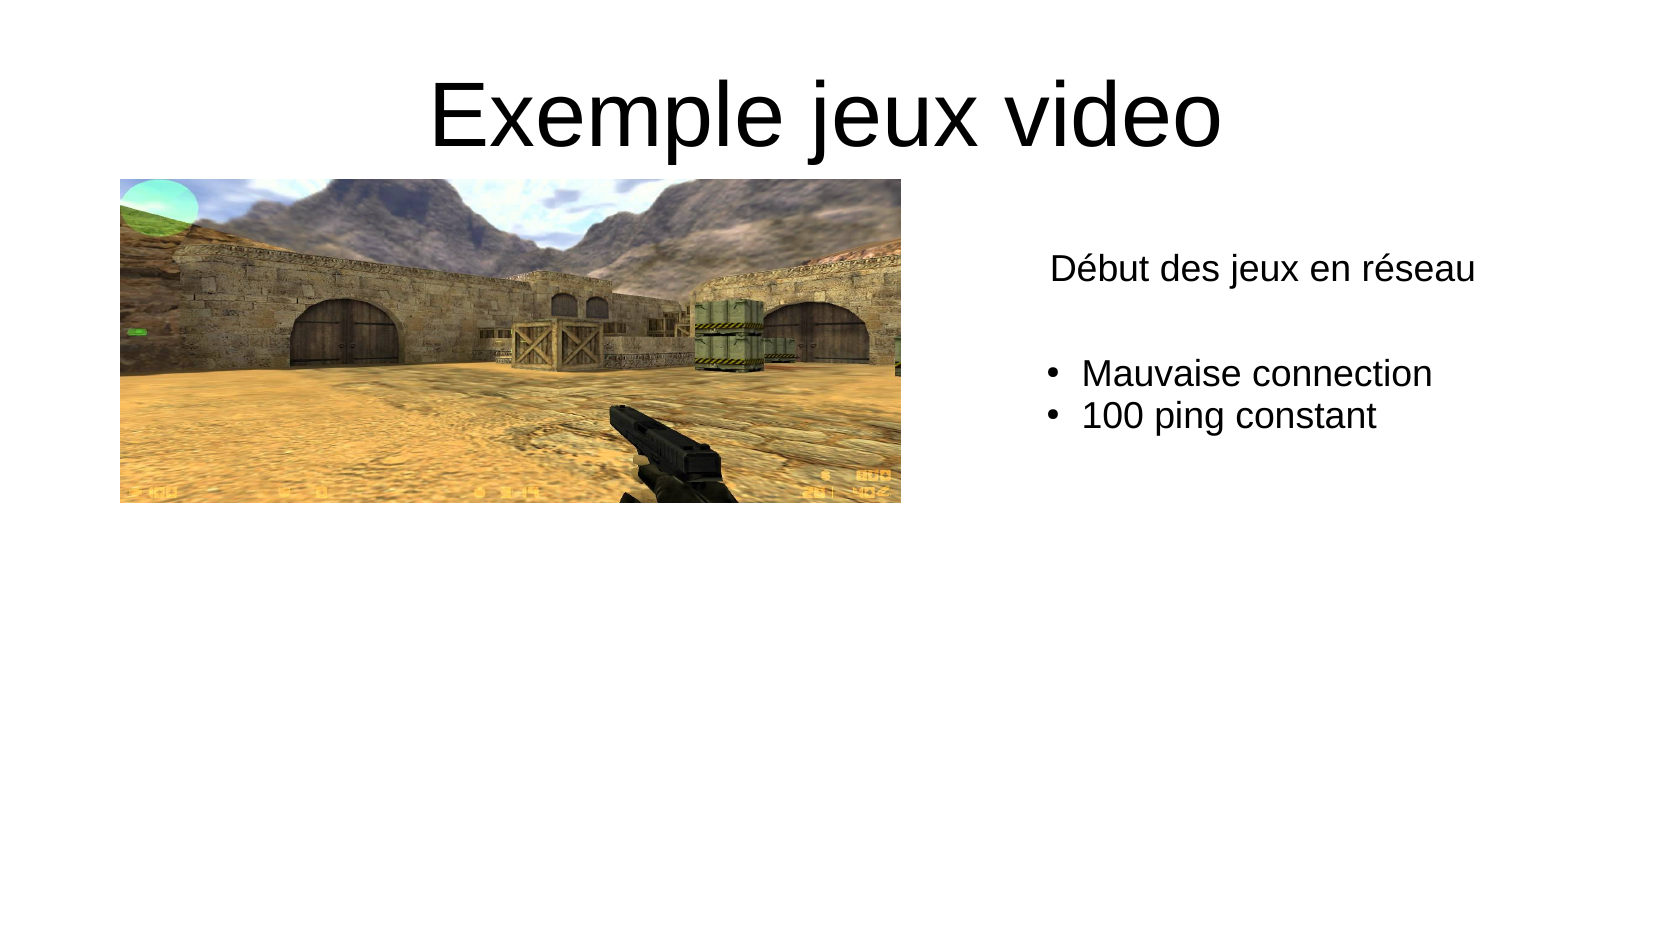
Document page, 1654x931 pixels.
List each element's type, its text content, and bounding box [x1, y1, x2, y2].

title Exemple jeux video [82, 37, 1571, 193]
text_box Mauvaise connection 100 ping constant [1031, 345, 1606, 646]
picture [120, 179, 901, 503]
text_box Début des jeux en réseau [1035, 240, 1516, 297]
